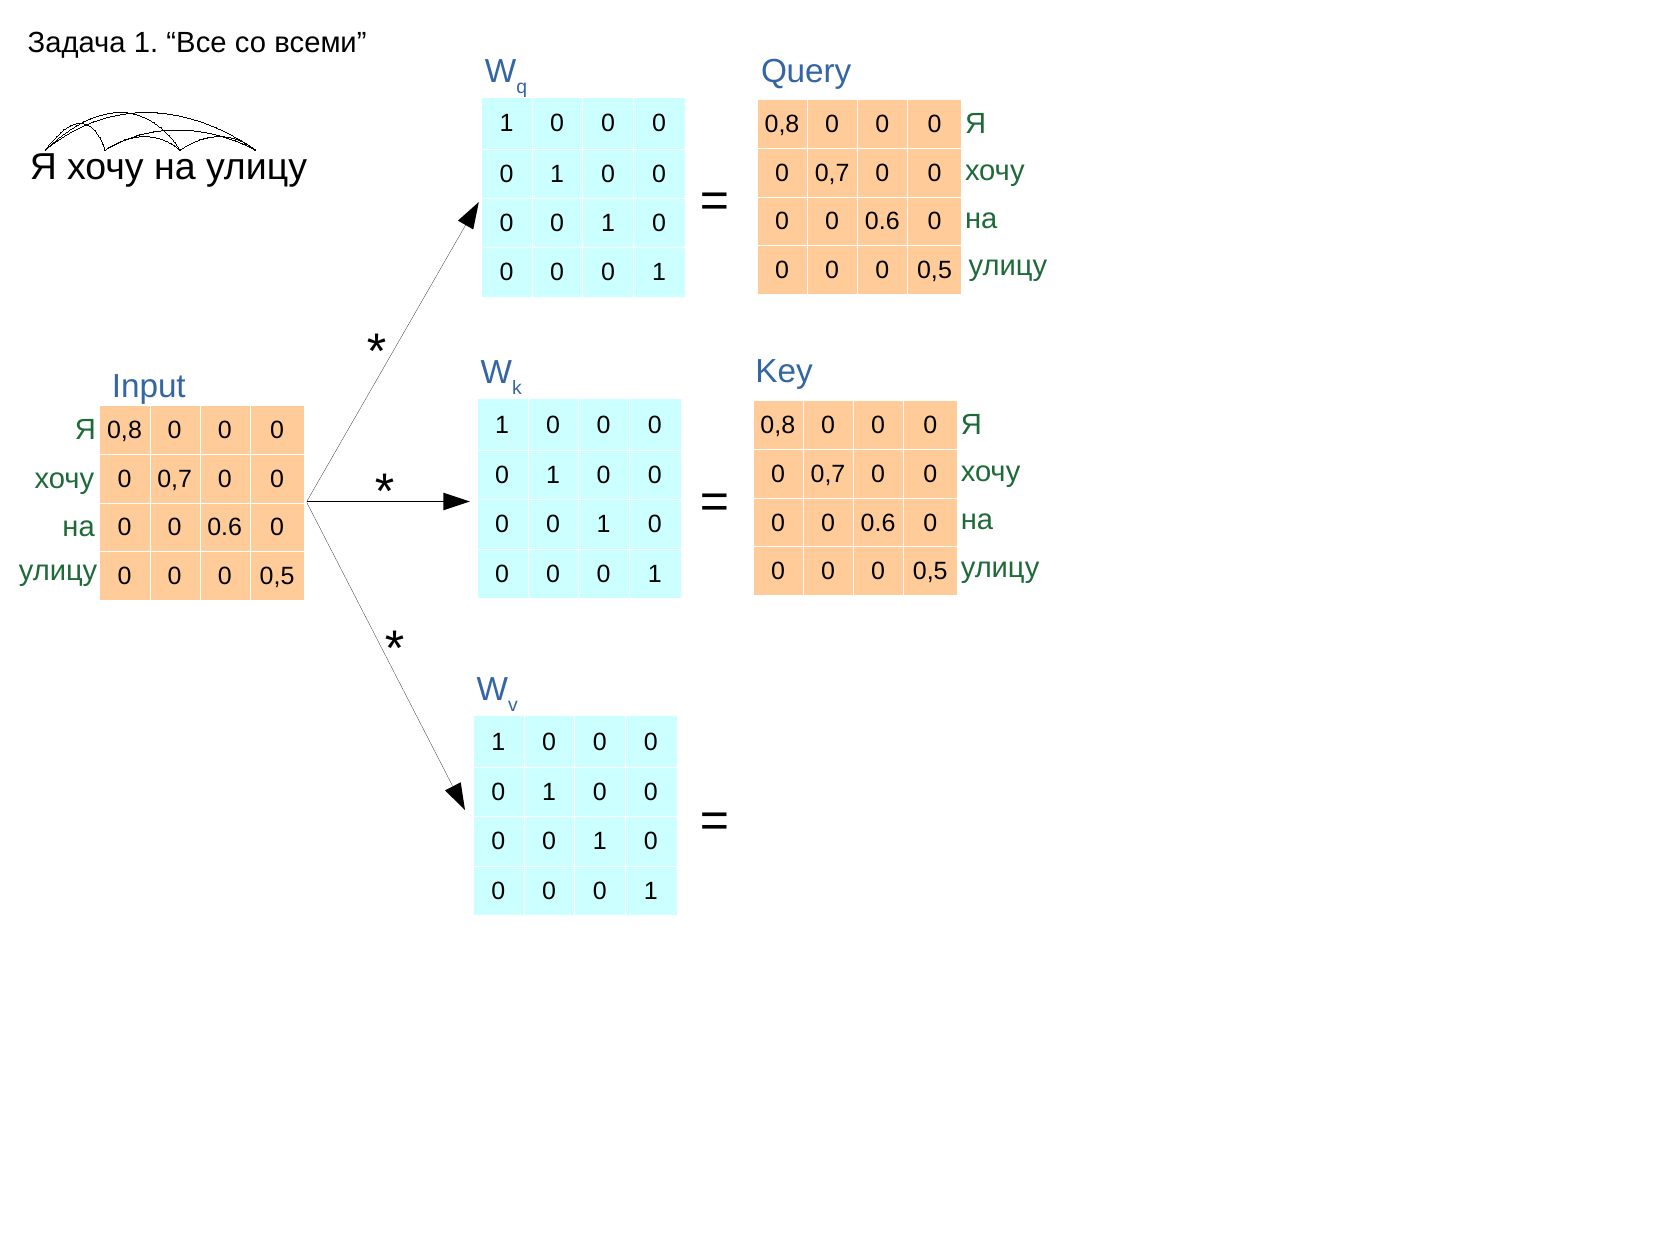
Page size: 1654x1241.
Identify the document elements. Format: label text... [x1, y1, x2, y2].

text_box Я [60, 405, 99, 454]
table_cell 0,7 [804, 450, 853, 498]
text_box * [352, 316, 397, 387]
table_cell 0,7 [808, 149, 857, 197]
table_cell 0,5 [908, 246, 961, 294]
table_cell 0 [754, 547, 803, 595]
table_header 0 [908, 100, 950, 148]
table_cell 0 [808, 198, 857, 245]
text_box Я [946, 400, 994, 447]
table_cell 1 [626, 867, 677, 915]
text_box Key [740, 345, 861, 400]
table_cell 0 [529, 500, 578, 549]
table_cell 0 [804, 547, 853, 595]
table_cell 0 [529, 550, 578, 598]
table_cell 0.6 [858, 198, 907, 245]
text_box на [950, 194, 1038, 243]
text_box = [685, 466, 737, 537]
text_box хочу [950, 146, 1066, 195]
table_cell 1 [525, 768, 574, 816]
table_cell 0 [908, 198, 953, 245]
table_cell 0 [474, 817, 524, 866]
table_cell 1 [630, 550, 681, 598]
text_box Задача 1. “Все со всеми” [12, 18, 451, 66]
table_header 0,8 [754, 401, 803, 449]
table_cell 0 [525, 817, 574, 866]
table_cell 0 [630, 451, 681, 499]
table_cell 1 [529, 451, 578, 499]
table_cell 0 [634, 199, 685, 247]
table_header 0 [854, 401, 903, 449]
table_header 0 [808, 100, 857, 148]
table_cell 0 [151, 504, 200, 551]
table_header 0 [858, 100, 907, 148]
text_box хочу [946, 447, 1096, 496]
text_box на [47, 502, 99, 546]
table_cell 0 [251, 504, 304, 551]
table_cell 0 [804, 499, 853, 546]
text_box Input [97, 360, 211, 412]
table_cell 0 [754, 450, 803, 498]
table_cell 0 [858, 246, 907, 294]
table_cell 0 [583, 150, 633, 198]
table_cell 0 [201, 552, 250, 600]
table_header 0 [904, 401, 946, 449]
table_header 0 [630, 399, 681, 450]
table_cell 0 [474, 768, 524, 816]
text_box Query [746, 45, 867, 100]
table_header 0 [151, 406, 200, 454]
text_box Я хочу на улицу [15, 138, 323, 196]
text_box * [369, 613, 415, 684]
table_cell 0 [151, 552, 200, 600]
table_cell 0 [478, 451, 528, 499]
table_cell 0 [626, 768, 677, 816]
table_cell 1 [634, 248, 685, 297]
table_cell 0 [482, 150, 532, 198]
table_cell 0 [630, 500, 681, 549]
table_header 0 [251, 406, 304, 454]
table_cell 0 [758, 198, 807, 245]
table_cell 0 [482, 248, 532, 297]
table_header 0,8 [100, 406, 150, 454]
table_cell 0 [634, 150, 685, 198]
table_cell 0.6 [201, 504, 250, 551]
table_cell 0 [478, 550, 528, 598]
table_cell 0 [904, 499, 946, 546]
table_cell 0 [583, 248, 633, 297]
table_cell 0 [754, 499, 803, 546]
table_cell 0,5 [251, 552, 304, 600]
table_cell 0 [758, 246, 807, 294]
table_cell 0 [575, 867, 625, 915]
table_cell 0 [908, 149, 950, 197]
table_cell 0 [858, 149, 907, 197]
table_cell 0 [579, 550, 629, 598]
table_cell 0 [904, 450, 946, 498]
table_header 0 [804, 401, 853, 449]
text_box улицу [946, 543, 1082, 592]
text_box улицу [3, 546, 99, 595]
table_cell 0 [575, 768, 625, 816]
table_header 0 [533, 98, 582, 149]
table_cell 0 [201, 455, 250, 503]
table_header 0 [201, 406, 250, 454]
text_box Wv [461, 663, 561, 724]
table_cell 0,7 [151, 455, 200, 503]
table_cell 1 [575, 817, 625, 866]
table_cell 0 [474, 867, 524, 915]
table_header 0 [529, 399, 578, 450]
text_box Я [950, 99, 998, 146]
table_header 0 [634, 98, 685, 149]
table_cell 0 [525, 867, 574, 915]
text_box * [360, 456, 405, 541]
table_cell 1 [583, 199, 633, 247]
table_cell 0 [482, 199, 532, 247]
table_cell 0 [100, 504, 150, 551]
table_header 1 [478, 399, 528, 450]
table_cell 0 [533, 199, 582, 247]
text_box на [946, 495, 1034, 543]
table_cell 1 [579, 500, 629, 549]
table_cell 0.6 [854, 499, 903, 546]
table_header 0 [525, 716, 574, 767]
table_cell 0 [533, 248, 582, 297]
text_box улицу [953, 241, 1089, 290]
table_cell 0 [854, 450, 903, 498]
text_box Wk [465, 346, 565, 407]
table_cell 0 [251, 455, 304, 503]
table_cell 0 [478, 500, 528, 549]
table_cell 0 [626, 817, 677, 866]
text_box = [685, 784, 737, 856]
table_cell 0 [100, 455, 150, 503]
text_box = [685, 165, 737, 236]
text_box хочу [19, 454, 99, 503]
table_header 1 [482, 98, 532, 149]
table_header 0 [583, 98, 633, 149]
table_header 0 [626, 716, 677, 767]
table_cell 0 [100, 552, 150, 600]
table_header 0 [575, 716, 625, 767]
table_header 0,8 [758, 100, 807, 148]
table_cell 0 [579, 451, 629, 499]
table_header 1 [474, 716, 524, 767]
table_cell 0 [808, 246, 857, 294]
text_box Wq [470, 45, 569, 106]
table_cell 0 [758, 149, 807, 197]
table_cell 0 [854, 547, 903, 595]
table_cell 1 [533, 150, 582, 198]
table_cell 0,5 [904, 547, 957, 595]
table_header 0 [579, 399, 629, 450]
